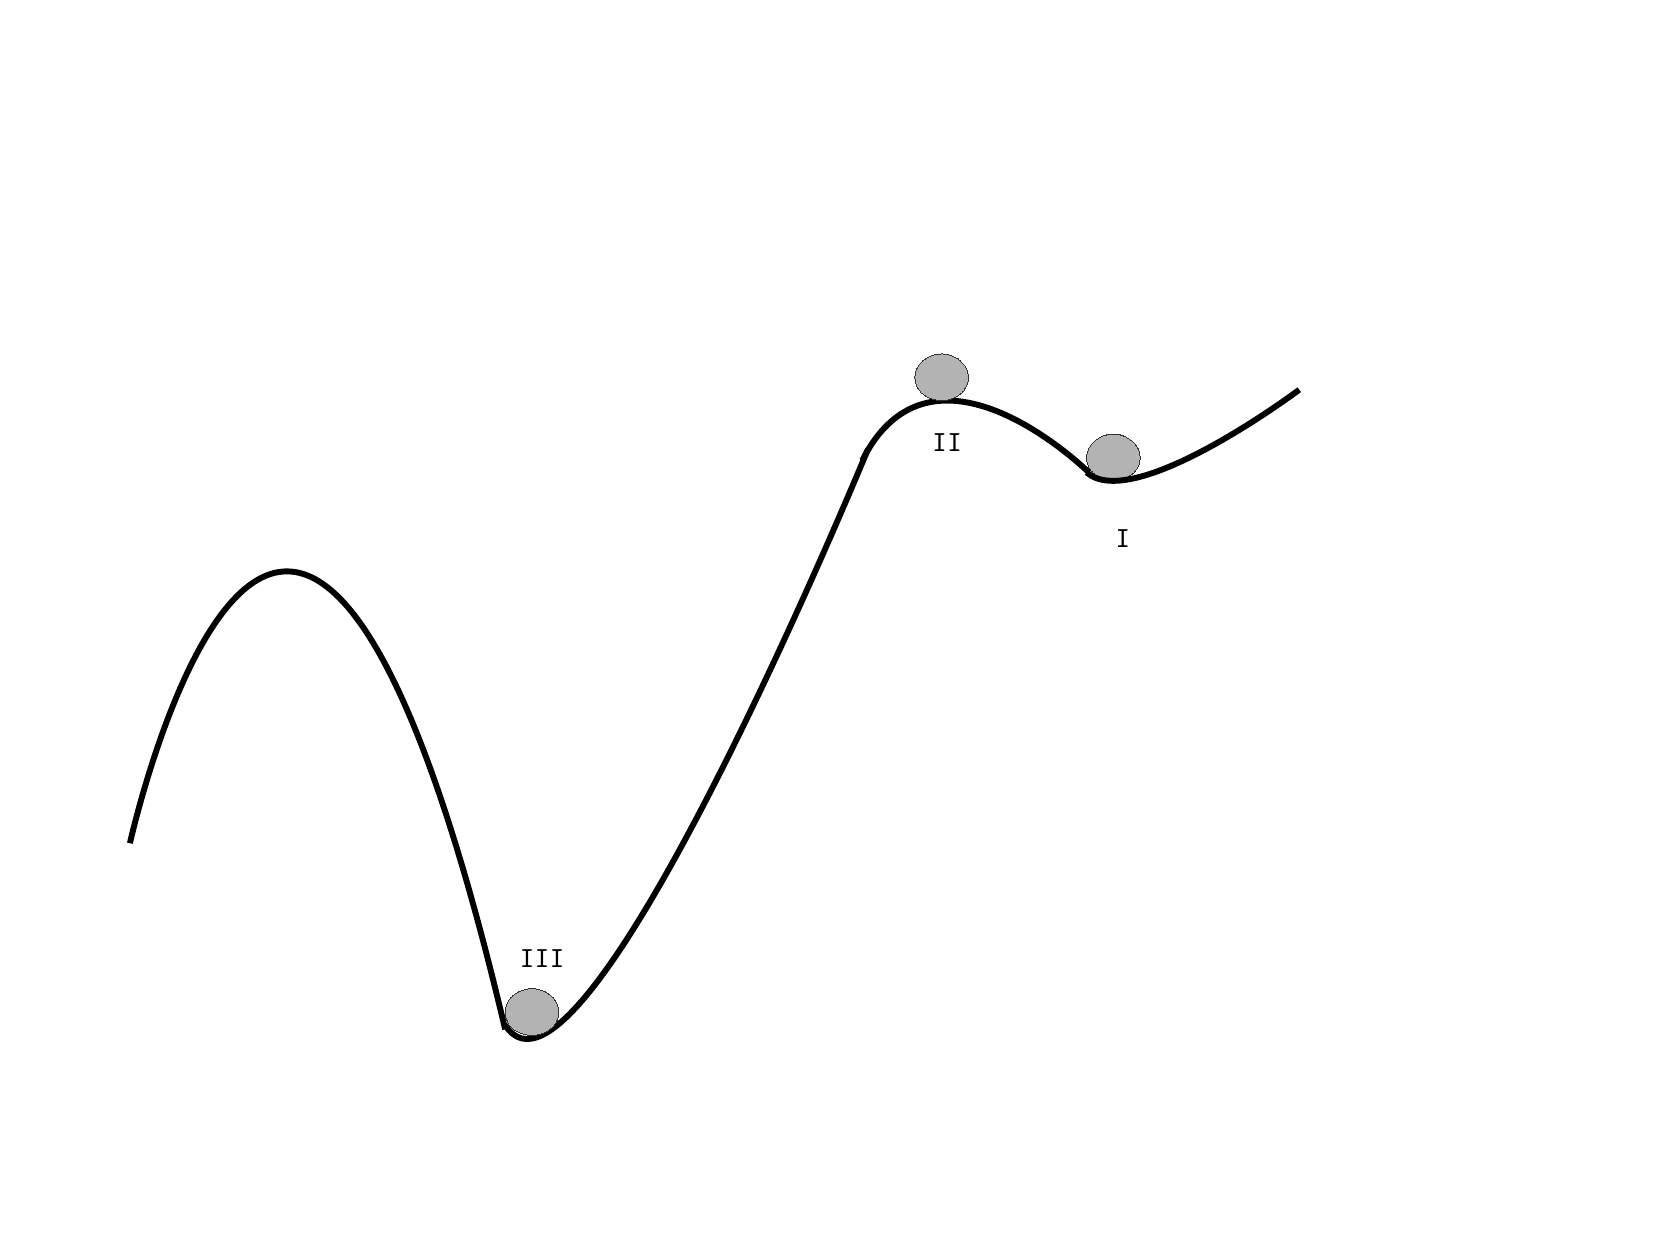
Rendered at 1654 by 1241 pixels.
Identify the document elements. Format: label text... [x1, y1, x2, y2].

text_box III [504, 933, 591, 984]
text_box [505, 988, 559, 1036]
text_box [1086, 434, 1141, 477]
text_box II [917, 417, 981, 461]
text_box I [1100, 513, 1158, 567]
text_box [914, 353, 969, 401]
